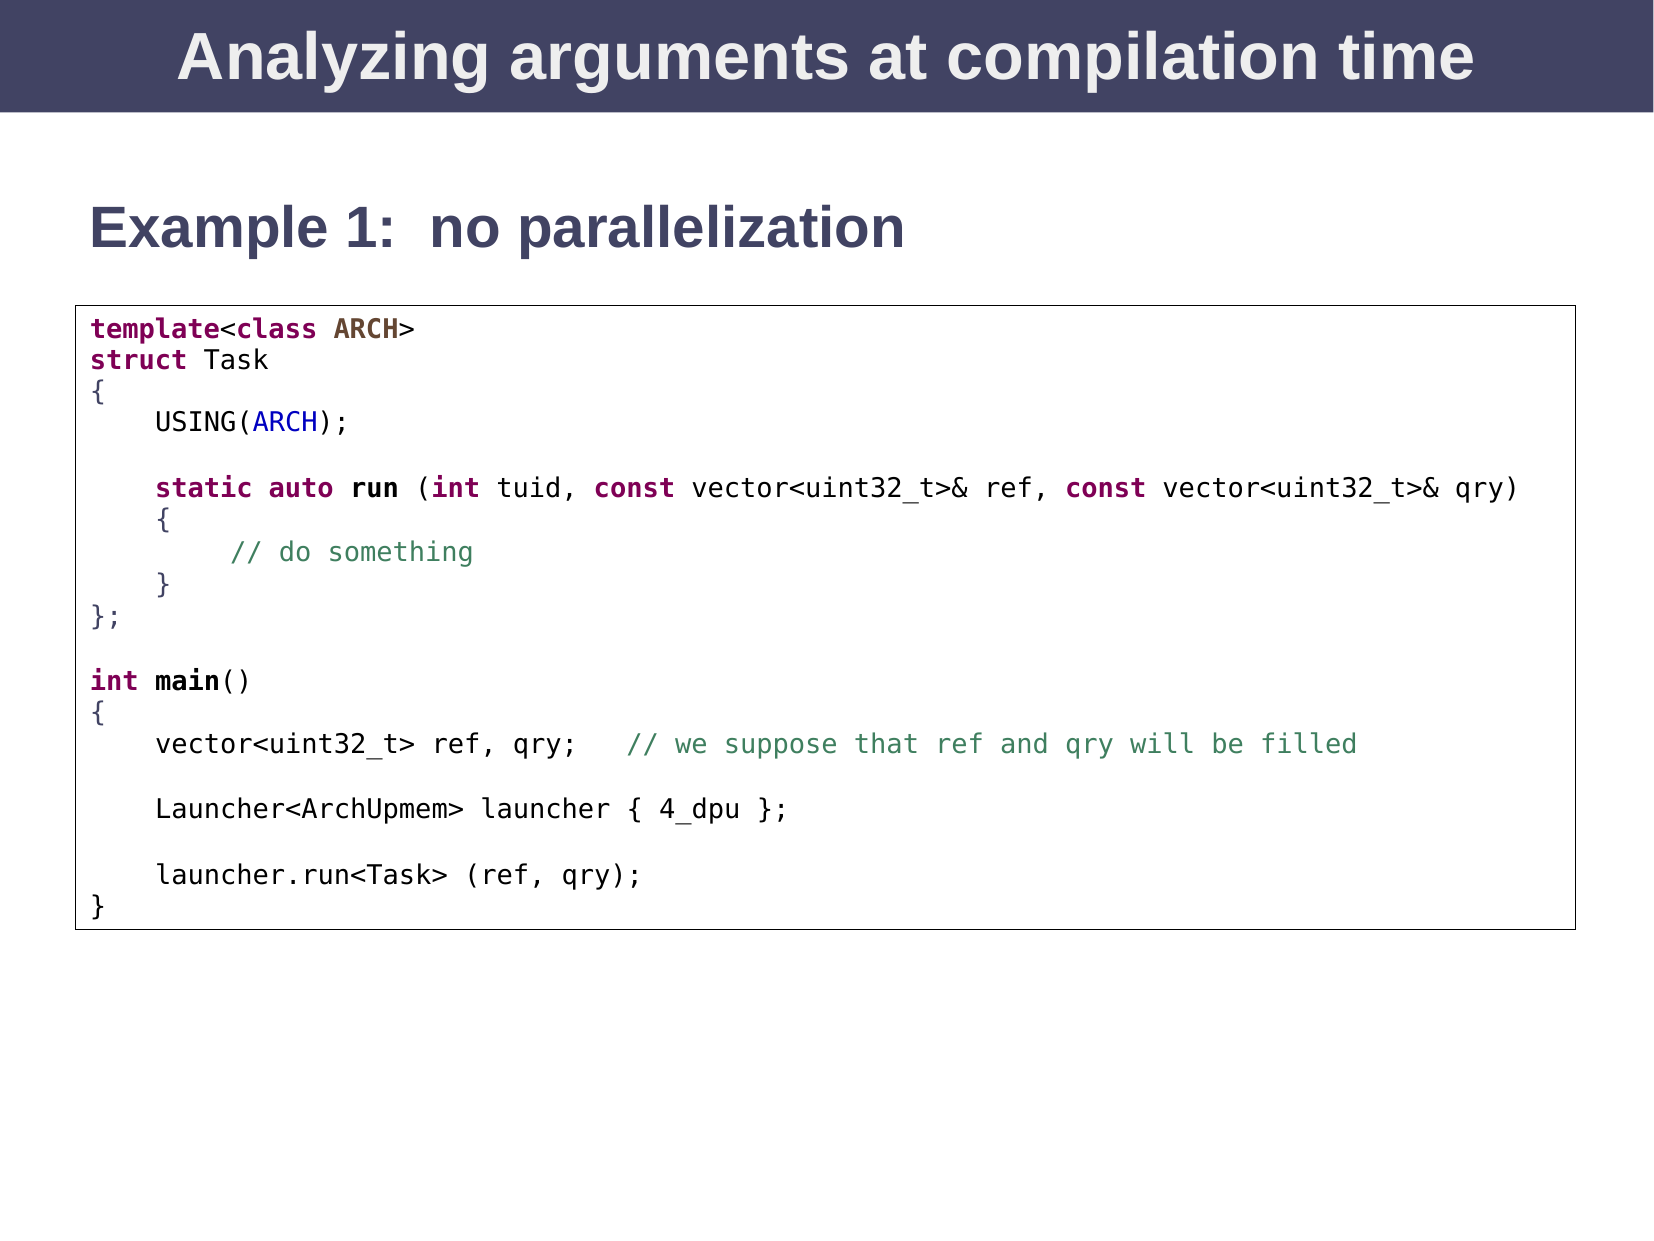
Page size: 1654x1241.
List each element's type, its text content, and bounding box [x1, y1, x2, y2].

text_box template<class ARCH> struct Task { USING(ARCH); static auto run (int tuid, const vector<uint32_t>& ref, const vector<uint32_t>& qry) { // do something } }; int main() { vector<uint32_t> ref, qry; // we suppose that ref and qry will be filled Launcher<ArchUpmem> launcher { 4_dpu }; launcher.run<Task> (ref, qry); } [75, 305, 1576, 930]
text_box Example 1: no parallelization [75, 187, 1613, 268]
text_box Analyzing arguments at compilation time [0, 0, 1654, 113]
